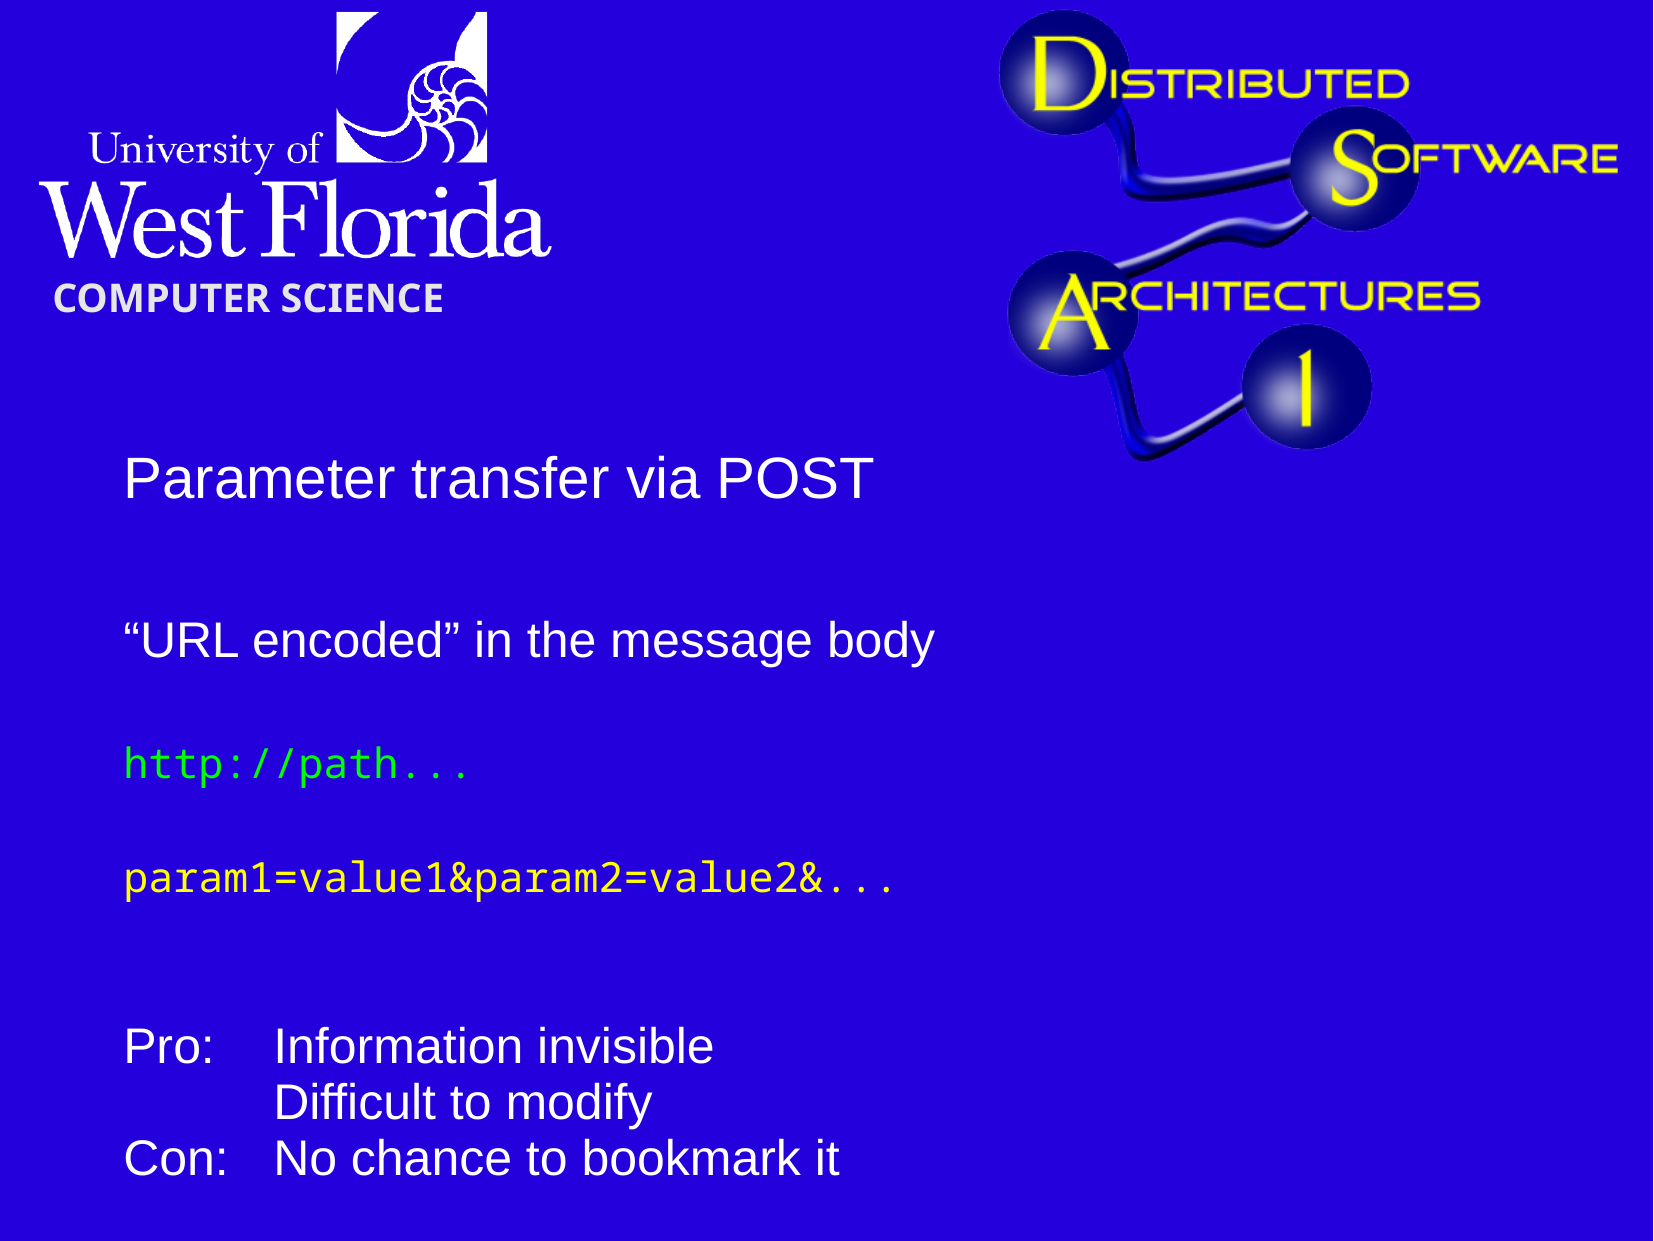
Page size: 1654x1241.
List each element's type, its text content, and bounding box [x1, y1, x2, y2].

picture [37, 0, 559, 262]
text_box COMPUTER SCIENCE [37, 262, 563, 334]
text_box Parameter transfer via POST “URL encoded” in the message body http://path... param1=value1&param2=value2&... Pro: Information invisible Difficult to modify Con: No chance to bookmark it [108, 438, 1421, 1151]
picture [910, 0, 1653, 506]
